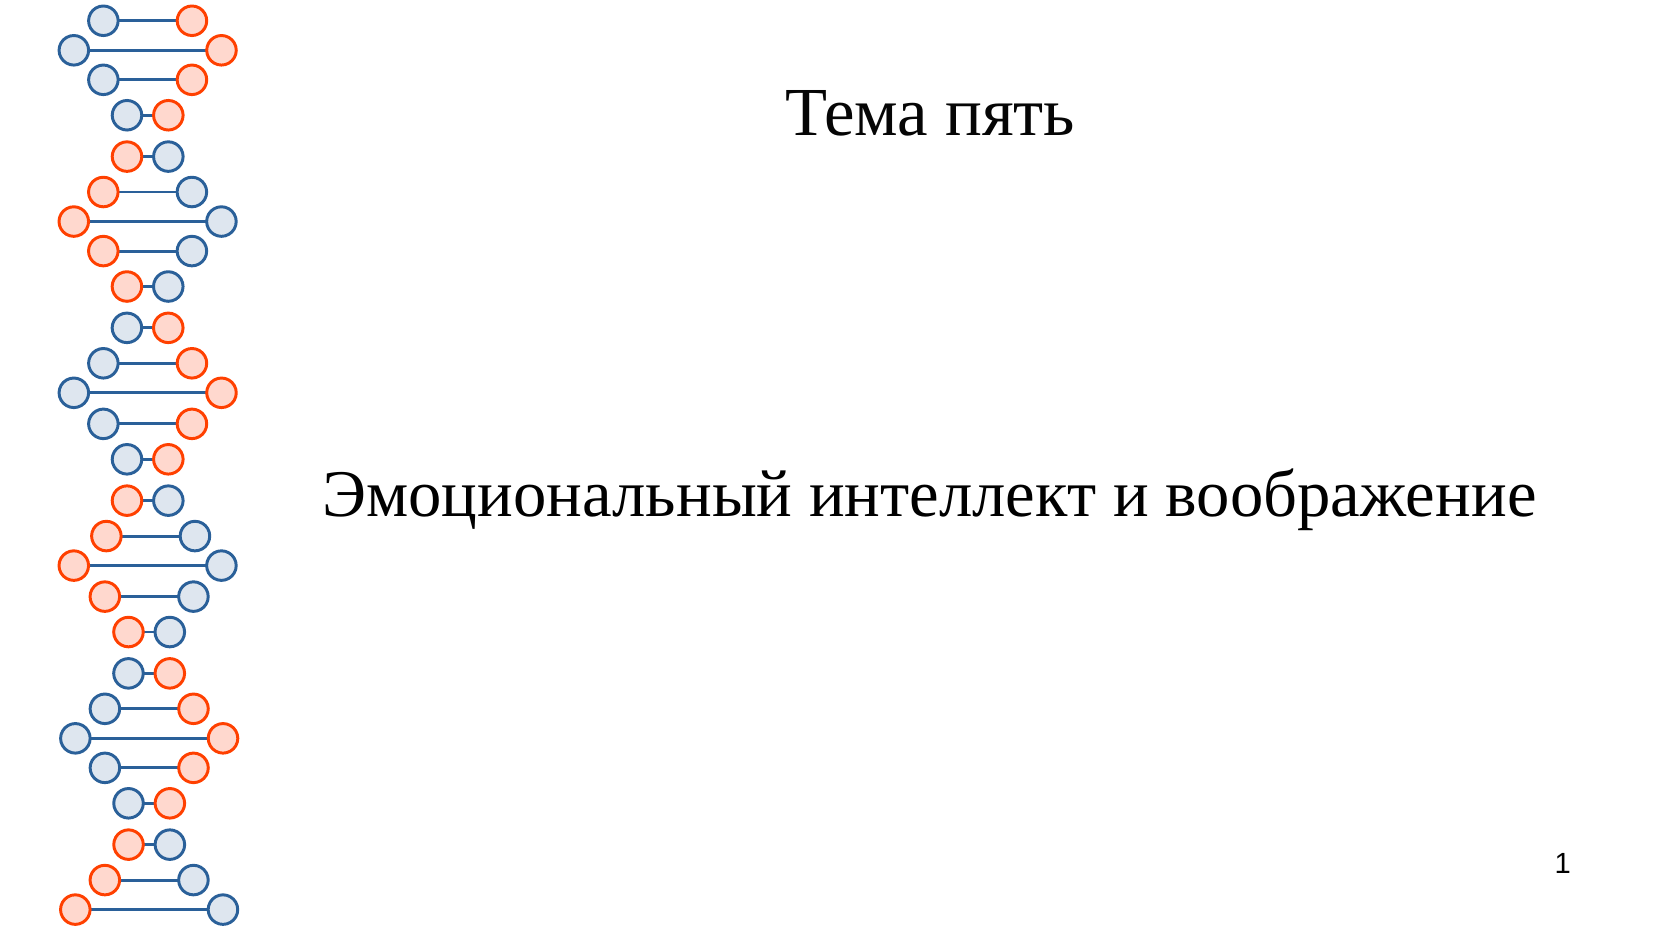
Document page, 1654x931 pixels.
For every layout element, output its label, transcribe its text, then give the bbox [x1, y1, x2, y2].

title Тема пять [265, 35, 1595, 189]
subtitle Эмоциональный интеллект и воображение [265, 224, 1595, 764]
